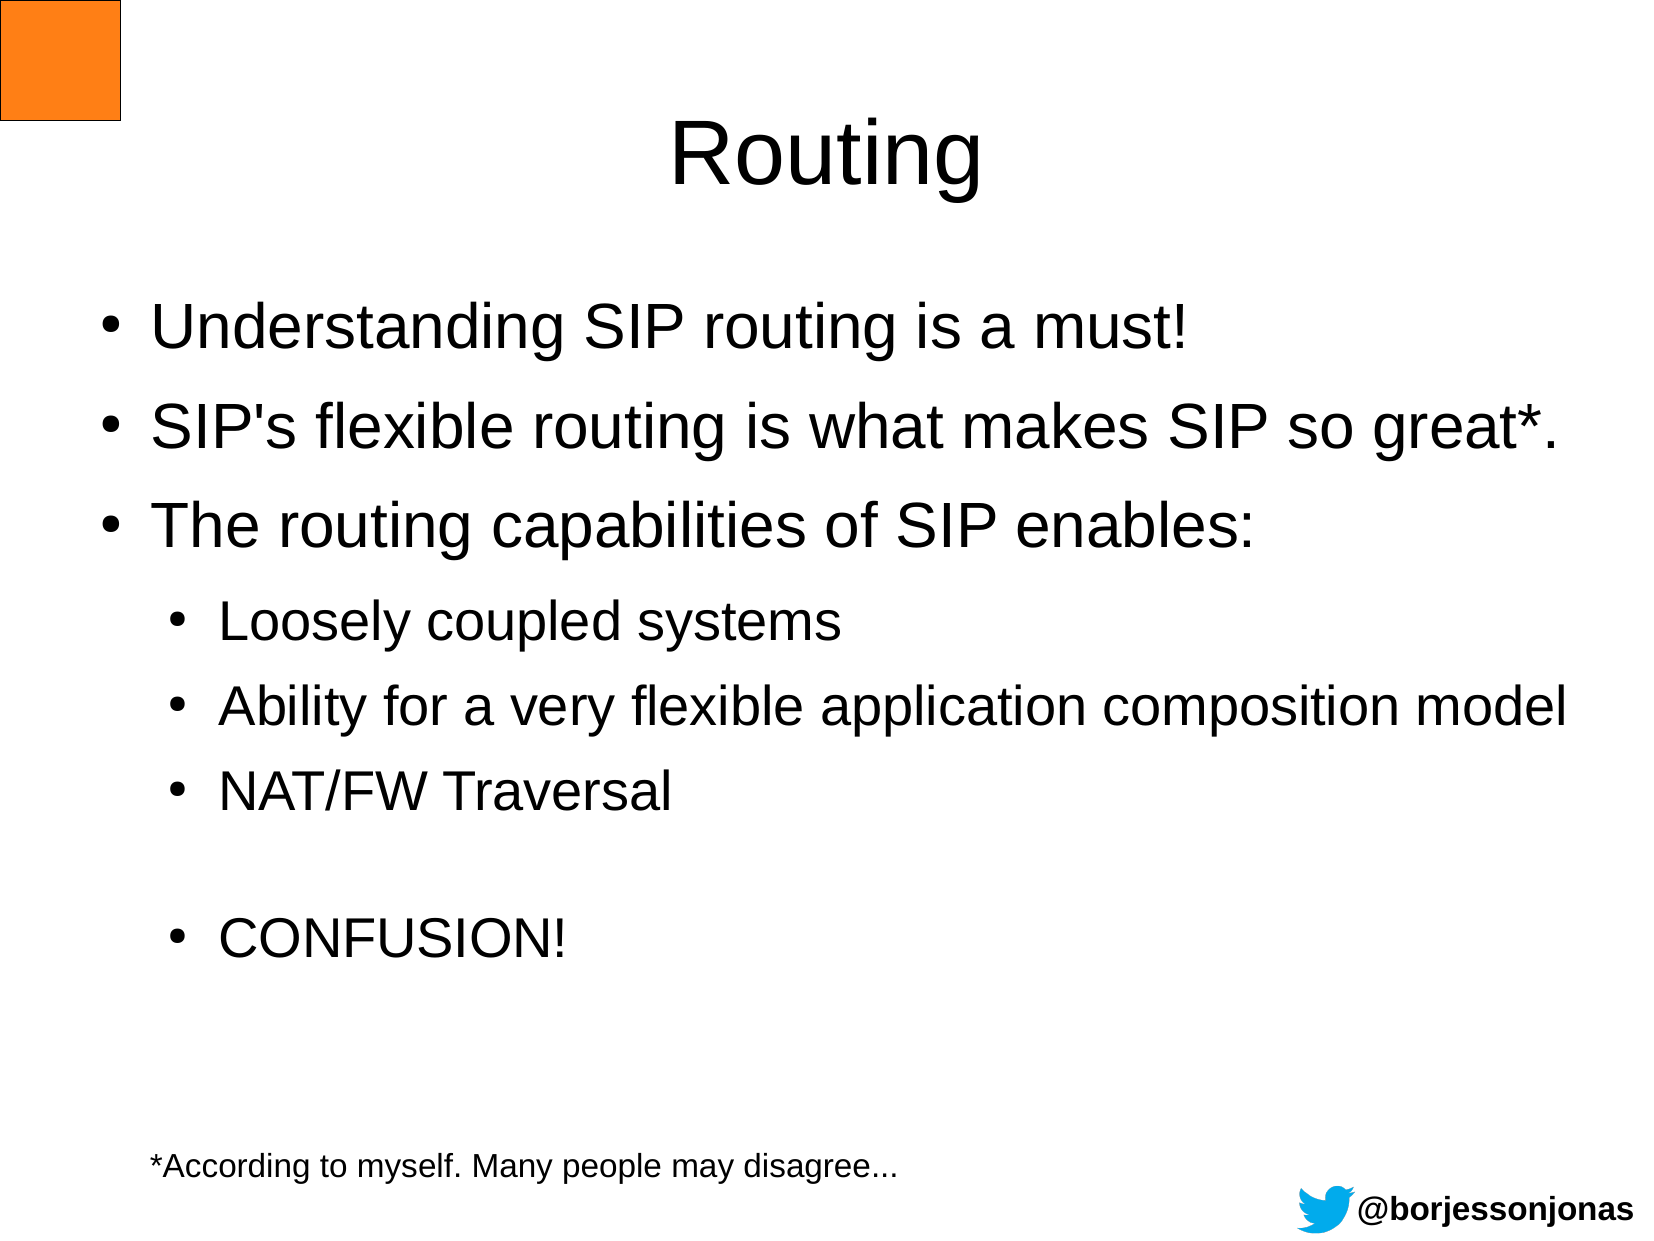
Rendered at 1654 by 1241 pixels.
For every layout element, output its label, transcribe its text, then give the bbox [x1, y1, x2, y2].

picture [1277, 1160, 1375, 1241]
text_box *According to myself. Many people may disagree... [135, 1140, 915, 1192]
title Routing [82, 49, 1571, 257]
list Understanding SIP routing is a must! SIP's flexible routing is what makes SIP so great*. The routing capabilities of SIP enables: Loosely coupled systems Ability for a very flexible application composition model NAT/FW Traversal CONFUSION! [82, 290, 1571, 1109]
